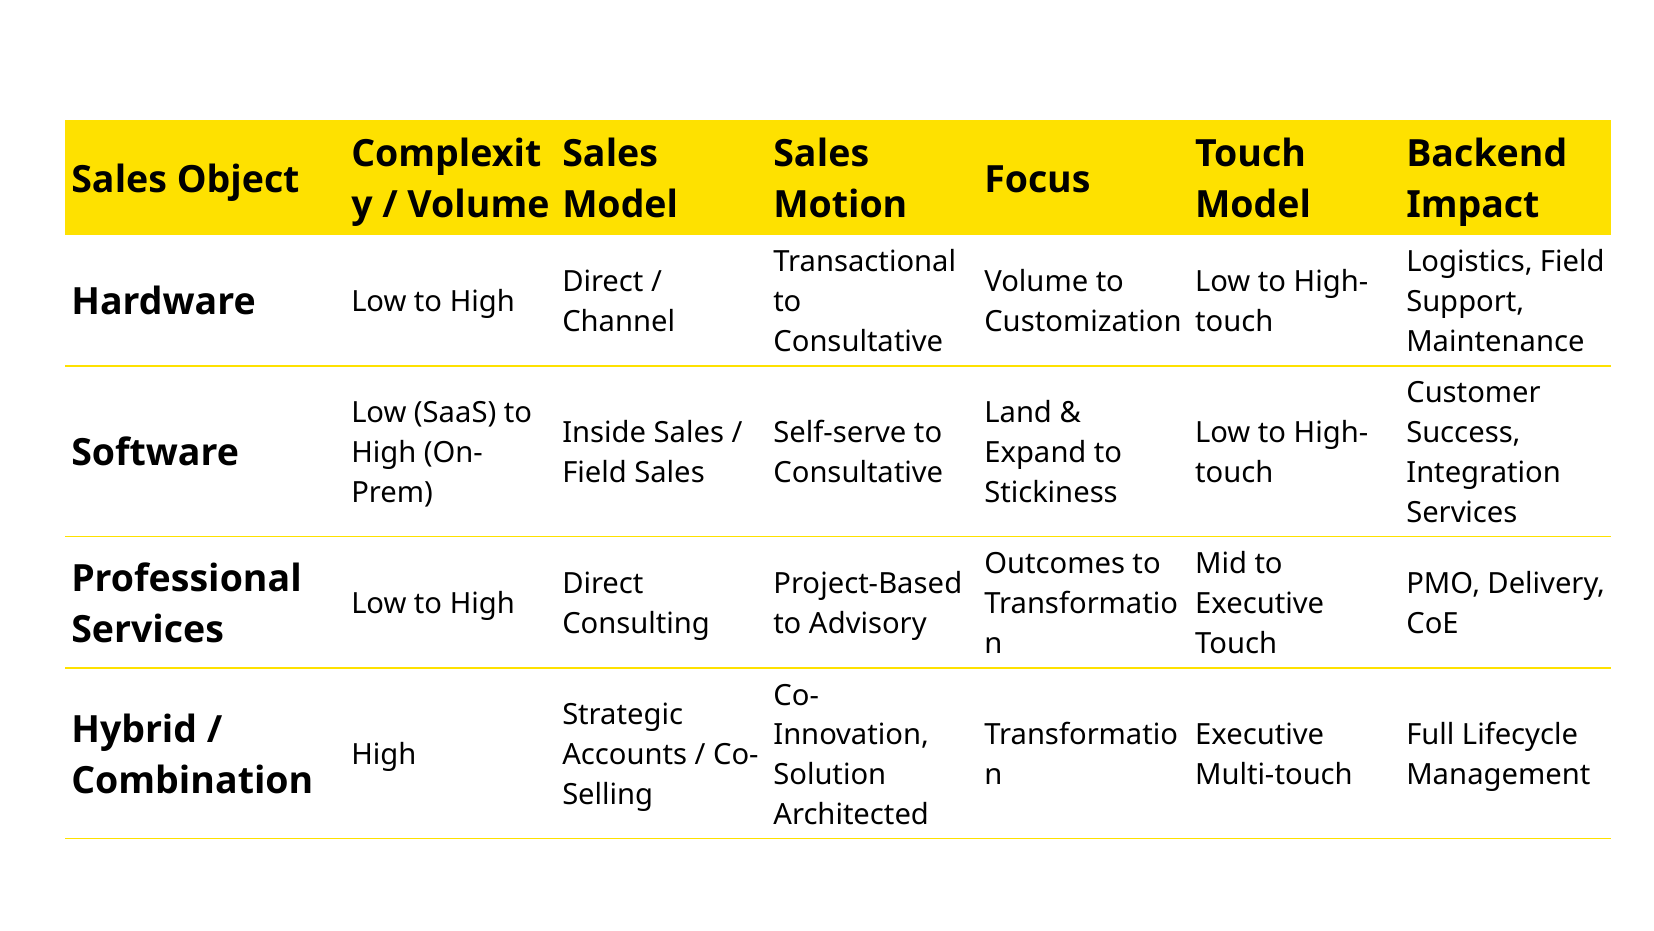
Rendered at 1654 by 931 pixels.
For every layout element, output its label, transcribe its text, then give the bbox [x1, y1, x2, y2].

table_header Sales Model [556, 122, 767, 234]
table_cell Mid to Executive Touch [1189, 537, 1400, 667]
table_cell Full Lifecycle Management [1400, 669, 1611, 838]
table_header Sales Object [65, 122, 345, 234]
table_cell Software [65, 367, 345, 536]
table_cell Project-Based to Advisory [767, 537, 978, 667]
table_header Backend Impact [1400, 122, 1611, 234]
table_cell Logistics, Field Support, Maintenance [1400, 235, 1611, 365]
table_cell Self-serve to Consultative [767, 367, 978, 536]
table_cell Transactional to Consultative [767, 235, 978, 365]
table_cell Low (SaaS) to High (On-Prem) [345, 367, 556, 536]
table_cell Land & Expand to Stickiness [978, 367, 1189, 536]
table_cell Transformation [978, 669, 1189, 838]
table_cell Hardware [65, 235, 345, 365]
table_cell High [345, 669, 556, 838]
table_cell Inside Sales / Field Sales [556, 367, 767, 536]
table_cell Executive Multi-touch [1189, 669, 1400, 838]
table_cell Low to High-touch [1189, 367, 1400, 536]
table_cell Customer Success, Integration Services [1400, 367, 1611, 536]
table_header Focus [978, 122, 1189, 234]
table_cell Low to High-touch [1189, 235, 1400, 365]
table_cell PMO, Delivery, CoE [1400, 537, 1611, 667]
table_cell Low to High [345, 235, 556, 365]
table_cell Professional Services [65, 537, 345, 667]
table_cell Direct / Channel [556, 235, 767, 365]
table_header Sales Motion [767, 122, 978, 234]
table_header Touch Model [1189, 122, 1400, 234]
table_cell Outcomes to Transformation [978, 537, 1189, 667]
table_header Complexity / Volume [345, 122, 556, 234]
table_cell Low to High [345, 537, 556, 667]
table_cell Direct Consulting [556, 537, 767, 667]
table_cell Co-Innovation, Solution Architected [767, 669, 978, 838]
table_cell Strategic Accounts / Co-Selling [556, 669, 767, 838]
table_cell Hybrid / Combination [65, 669, 345, 838]
table_cell Volume to Customization [978, 235, 1189, 365]
